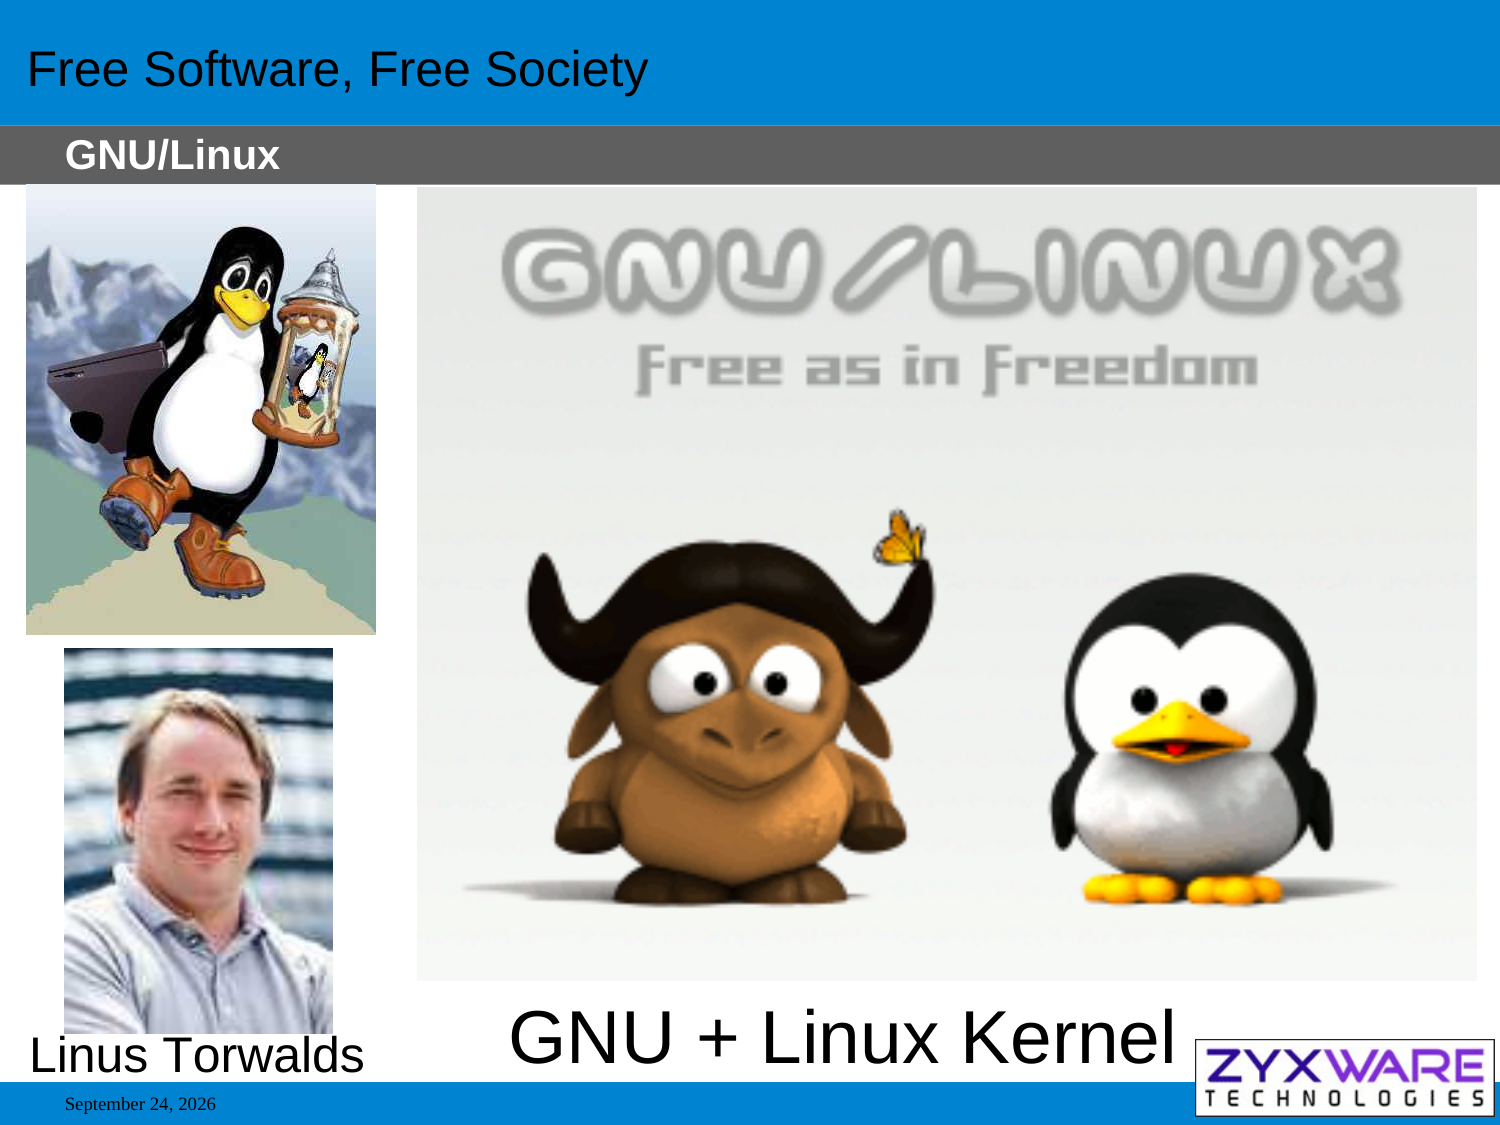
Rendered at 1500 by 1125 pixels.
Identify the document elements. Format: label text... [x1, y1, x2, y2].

picture [26, 184, 376, 635]
title GNU/Linux [64, 125, 1436, 185]
picture [417, 187, 1477, 981]
picture [1195, 1039, 1495, 1117]
text_box GNU + Linux Kernel [493, 980, 1193, 1086]
text_box Linus Torwalds [14, 1014, 380, 1090]
picture [64, 648, 333, 1014]
